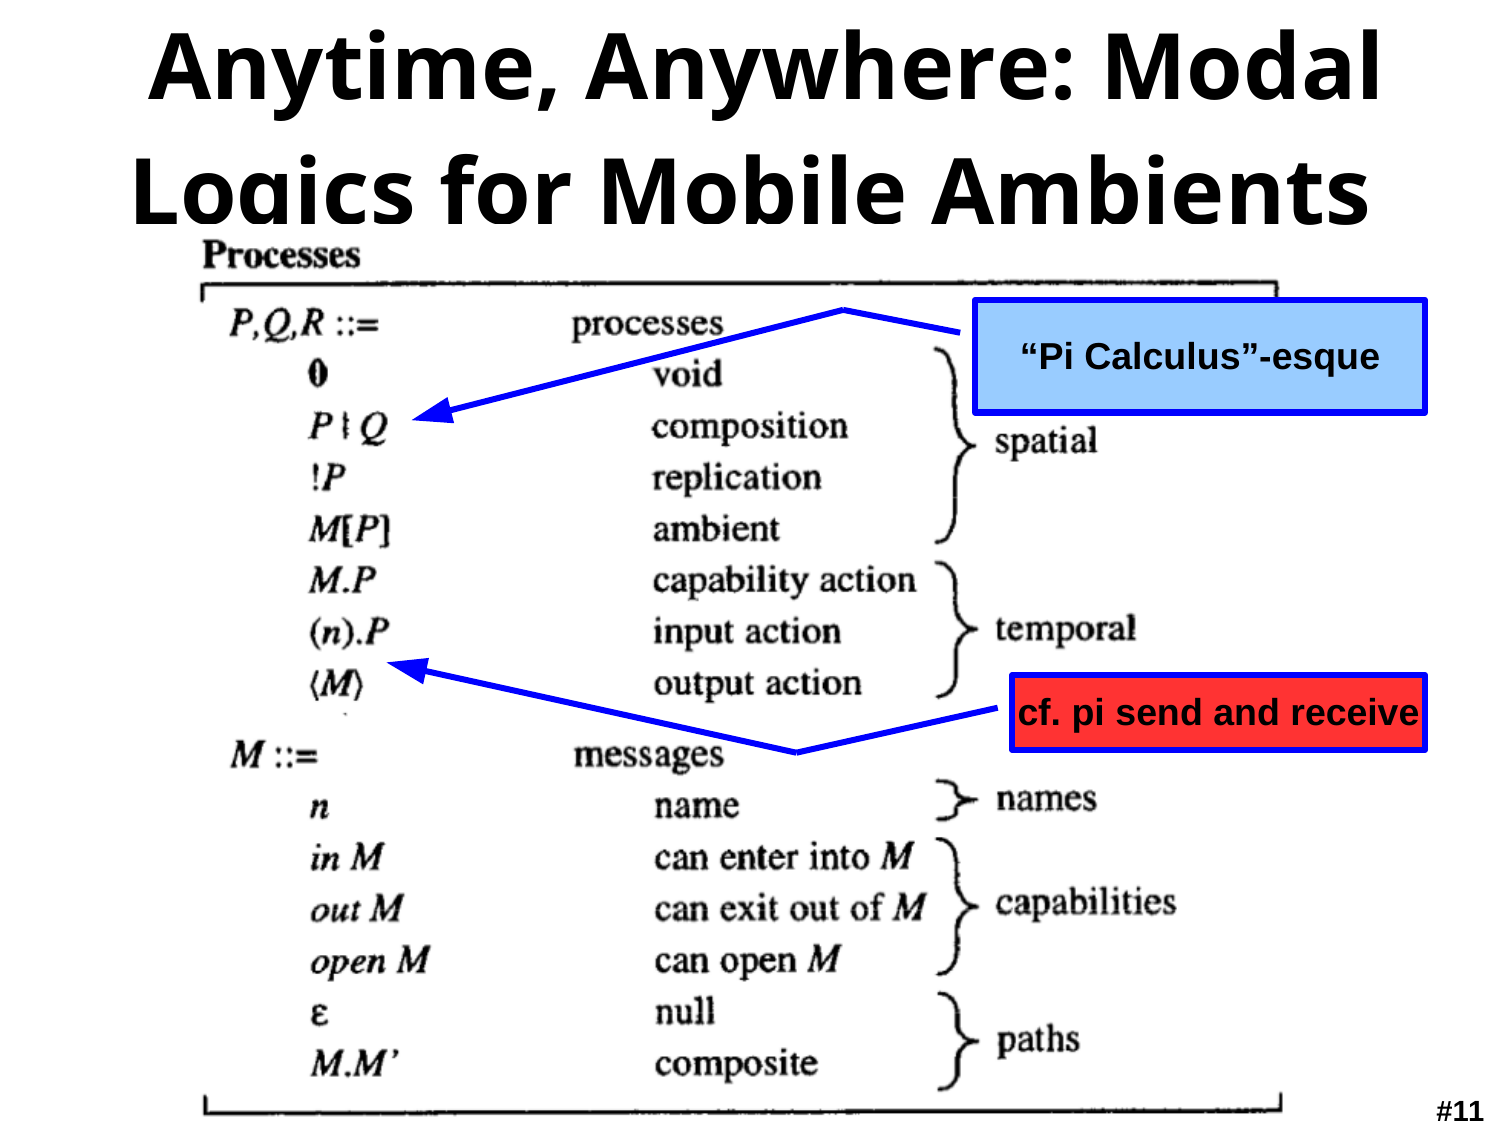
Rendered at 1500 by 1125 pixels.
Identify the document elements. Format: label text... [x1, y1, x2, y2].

title Anytime, Anywhere: Modal Logics for Mobile Ambients [24, 20, 1476, 234]
picture [187, 224, 1295, 1125]
text_box cf. pi send and receive [1012, 675, 1425, 750]
text_box “Pi Calculus”-esque [975, 300, 1425, 413]
